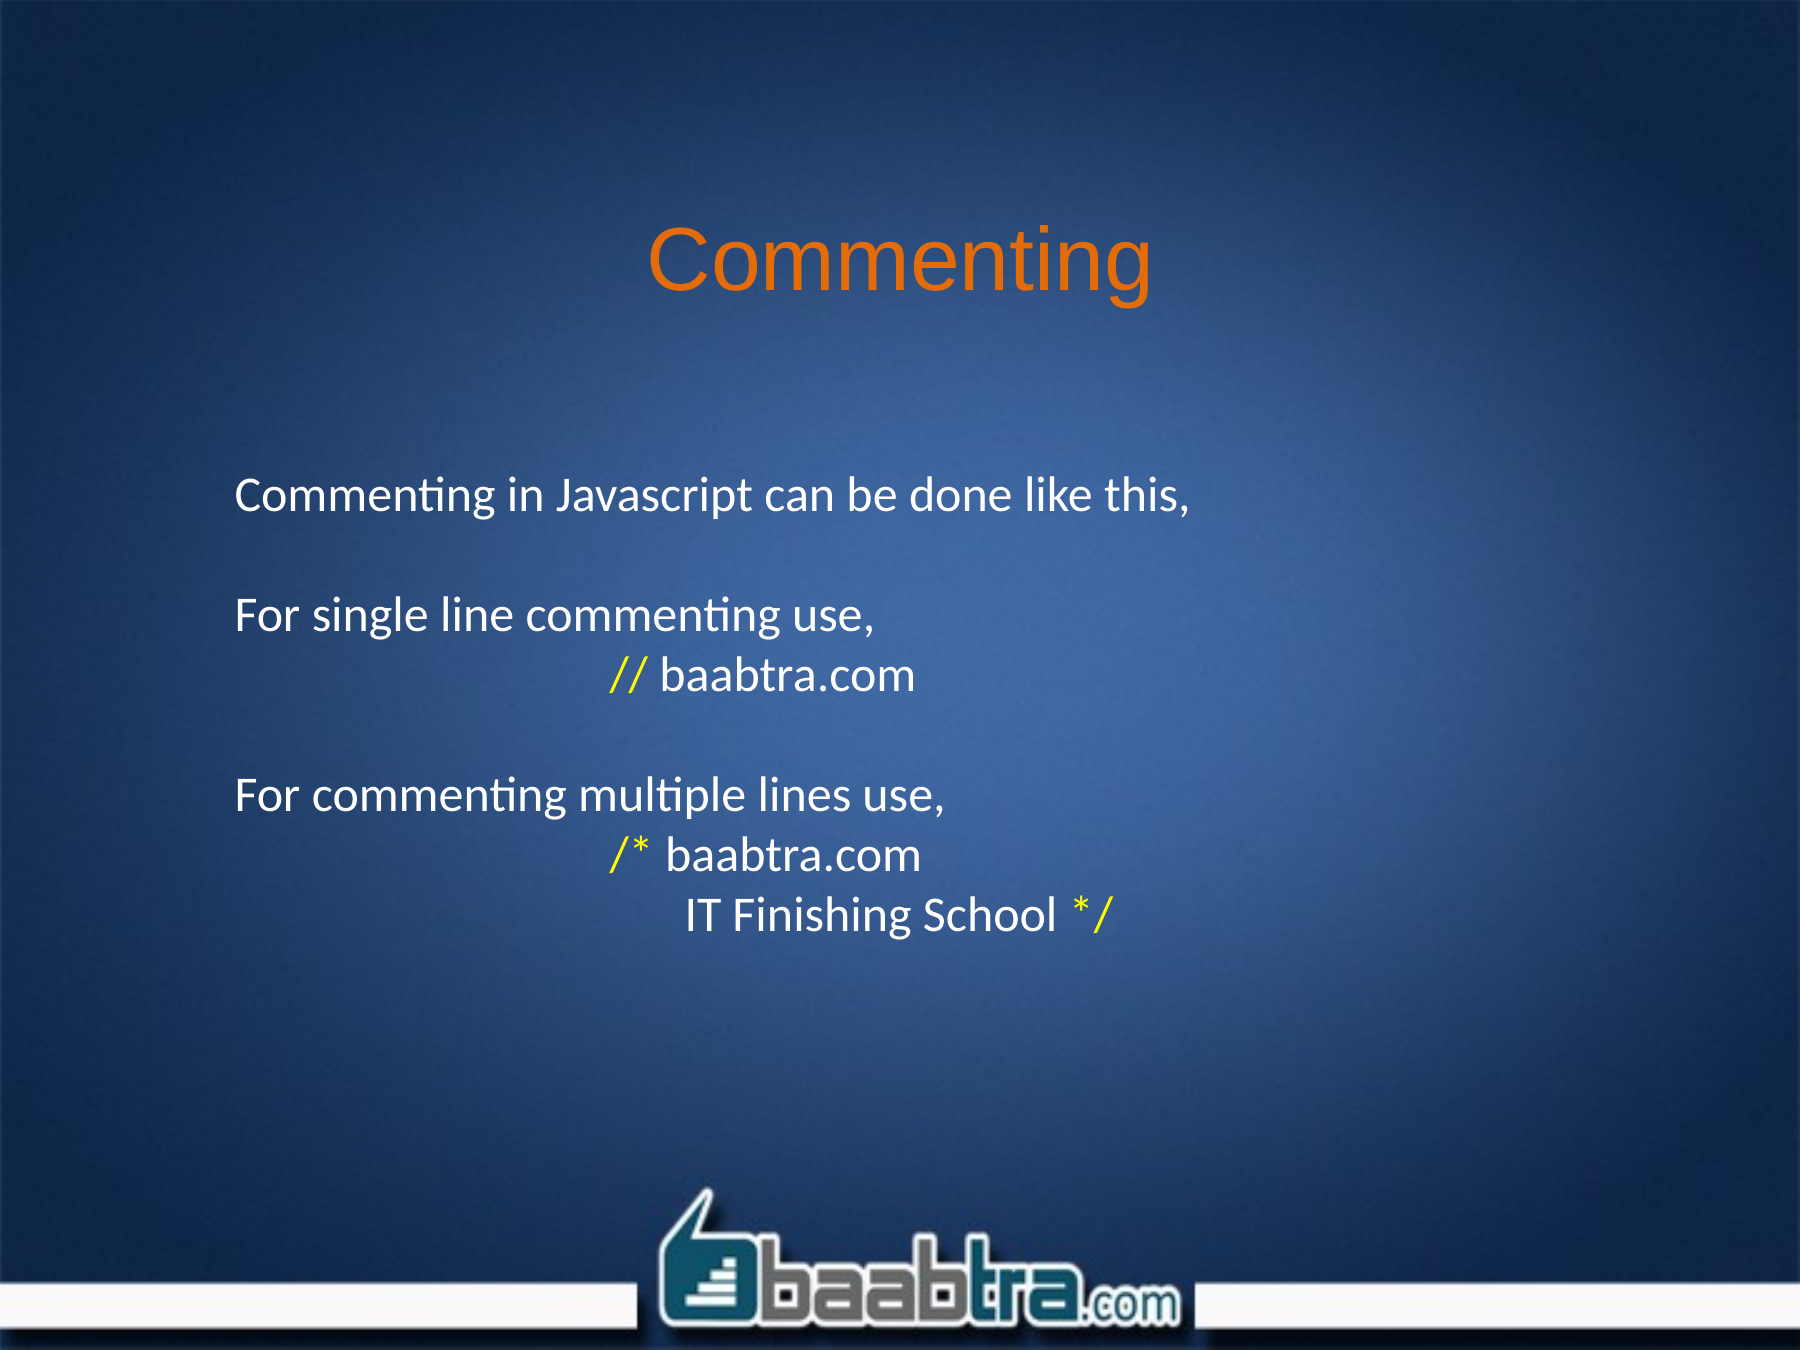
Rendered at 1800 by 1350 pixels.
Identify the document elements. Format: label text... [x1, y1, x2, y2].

picture [0, 0, 1800, 1350]
text_box Commenting [151, 160, 1649, 349]
text_box Commenting in Javascript can be done like this, For single line commenting use, // baabtra.com For commenting multiple lines use, /* baabtra.com IT Finishing School */ [219, 453, 1489, 1166]
